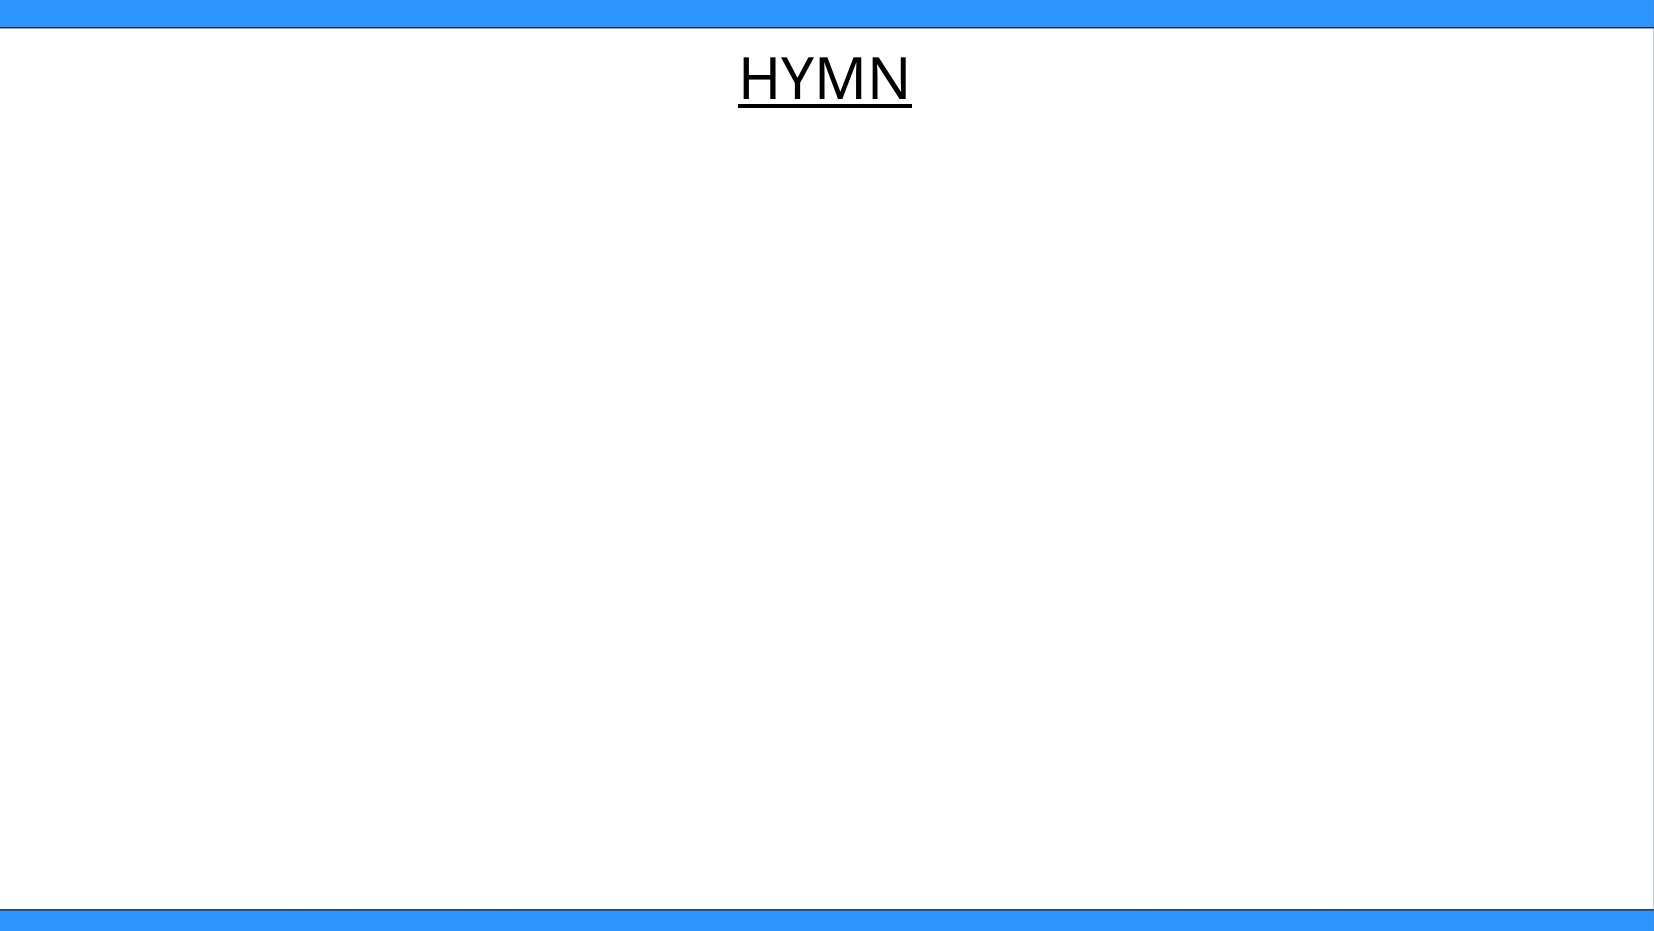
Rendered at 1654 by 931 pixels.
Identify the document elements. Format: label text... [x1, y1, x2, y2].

picture [0, 0, 1654, 931]
text_box HYMN [105, 30, 1546, 194]
